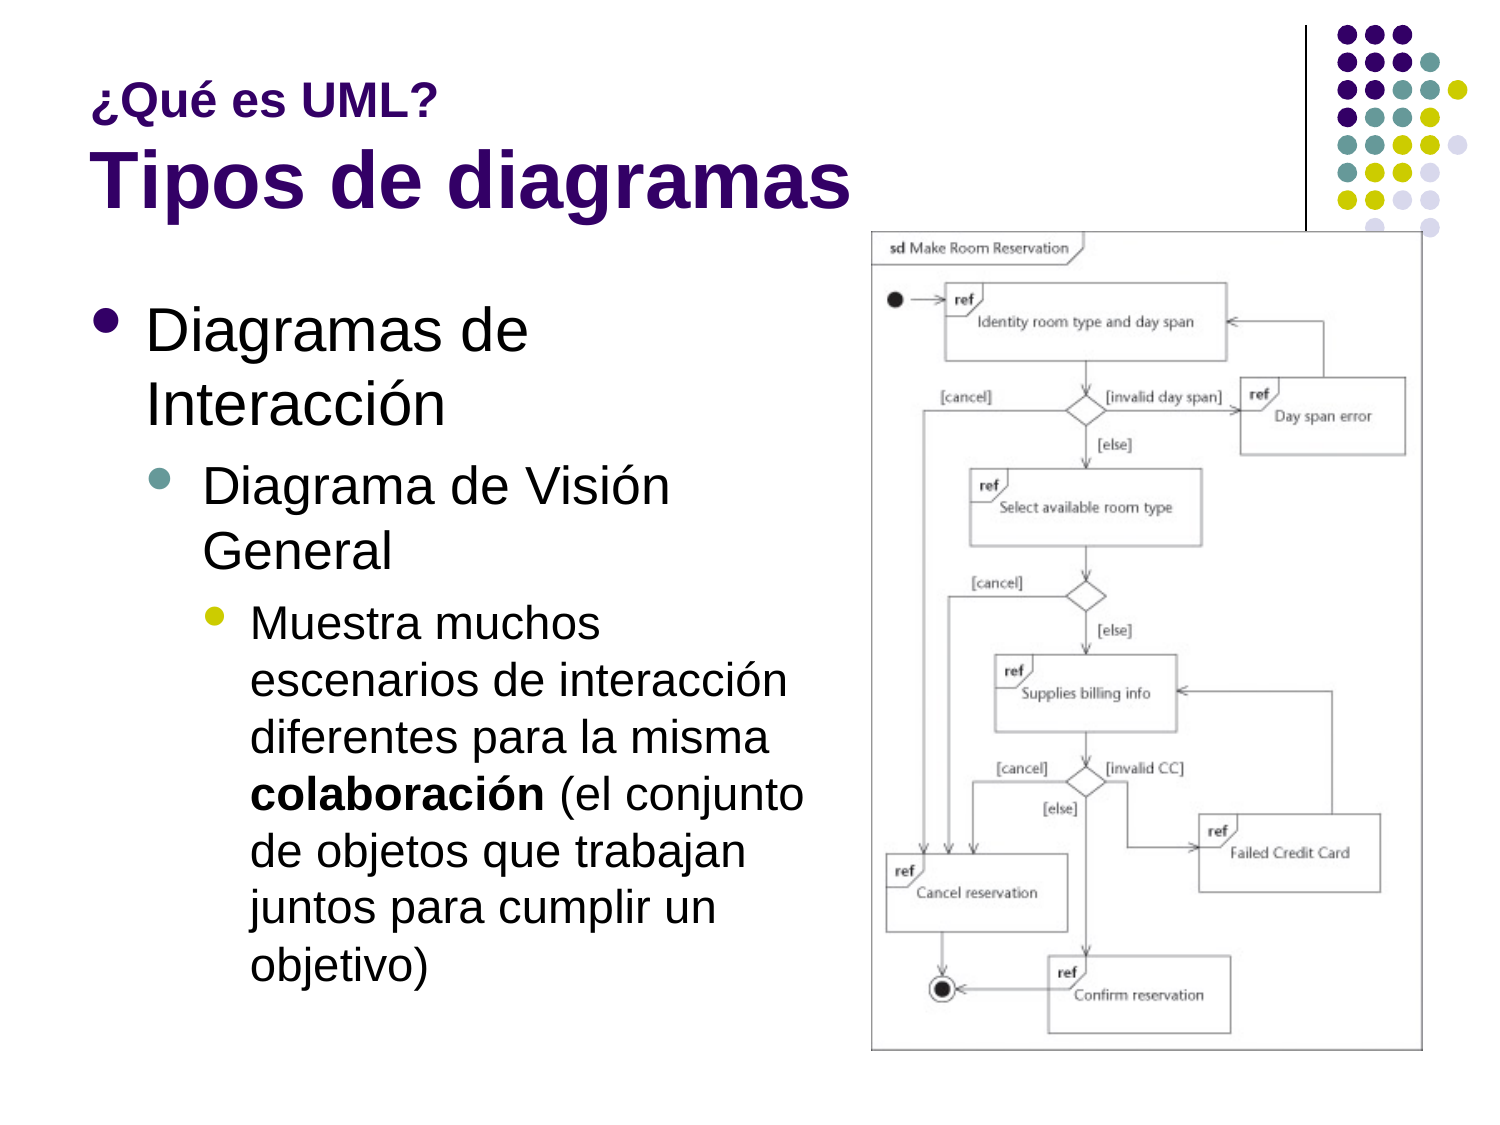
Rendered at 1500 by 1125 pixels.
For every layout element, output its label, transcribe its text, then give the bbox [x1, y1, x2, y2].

picture [871, 231, 1423, 1051]
title ¿Qué es UML? Tipos de diagramas [74, 20, 1313, 233]
list Diagramas de Interacción Diagrama de Visión General Muestra muchos escenarios de interacción diferentes para la misma colaboración (el conjunto de objetos que trabajan juntos para cumplir un objetivo) [74, 282, 857, 1006]
